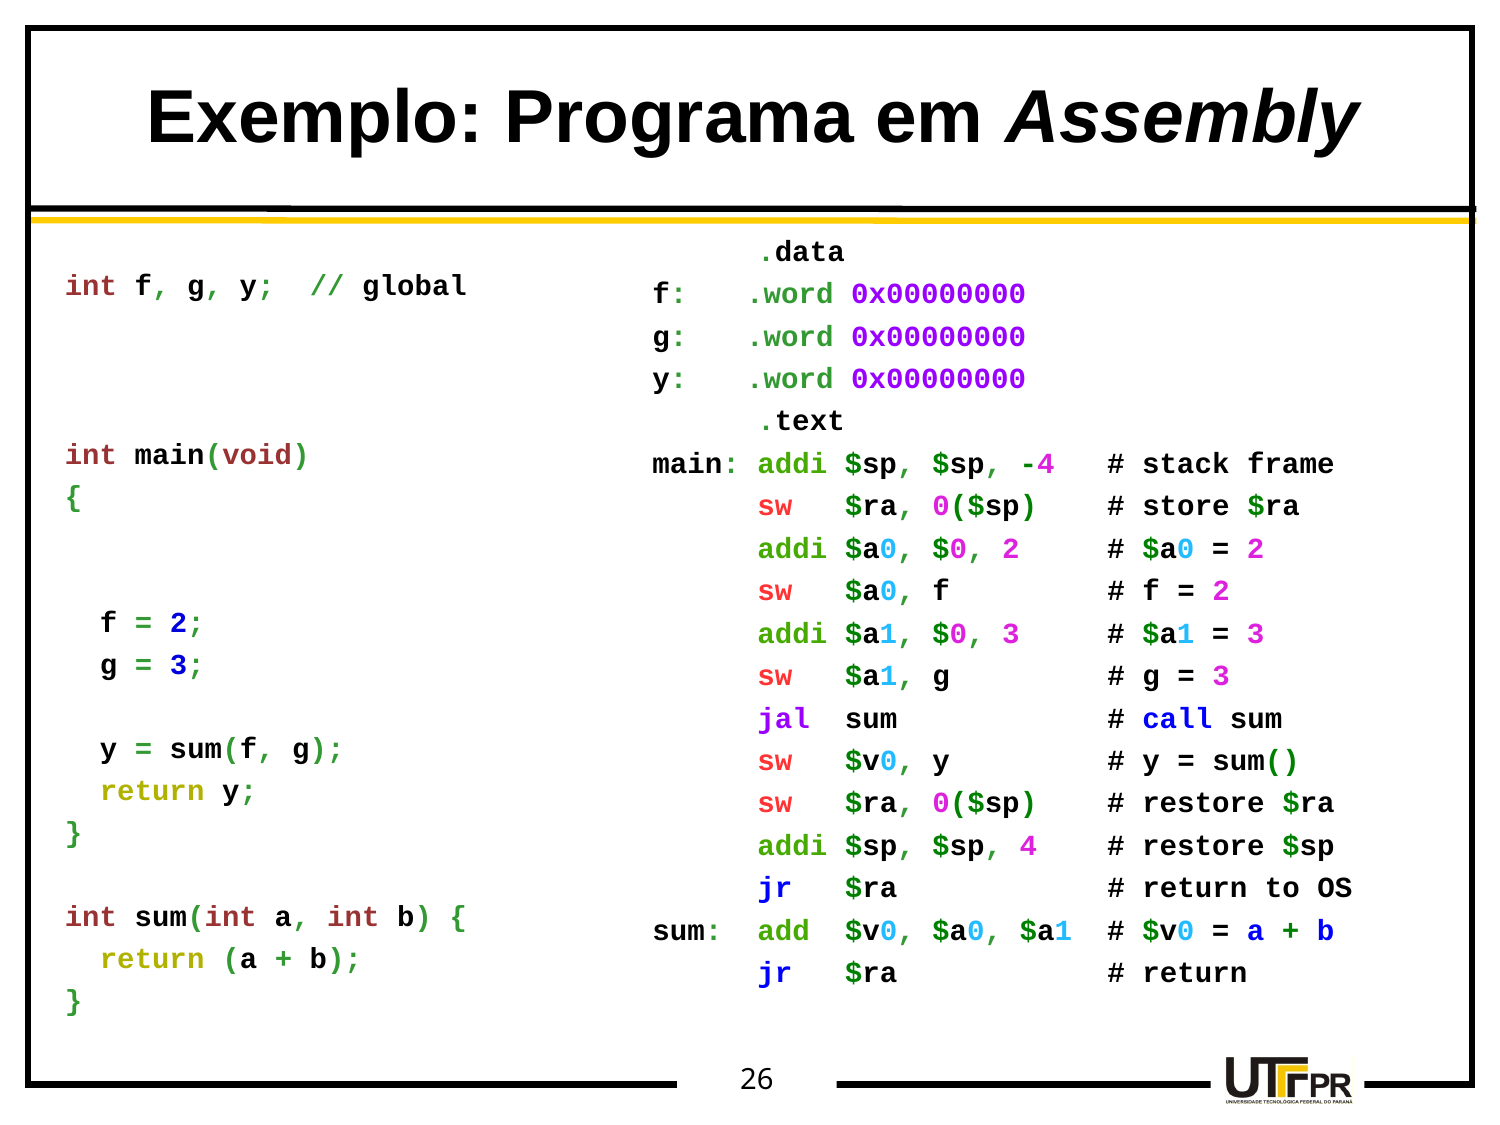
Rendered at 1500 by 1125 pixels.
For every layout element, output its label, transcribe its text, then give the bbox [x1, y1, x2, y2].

picture [1225, 1079, 1353, 1104]
text_box .data f: .word 0x00000000 g: .word 0x00000000 y: .word 0x00000000 .text main: addi $sp, $sp, -4 # stack frame sw $ra, 0($sp) # store $ra addi $a0, $0, 2 # $a0 = 2 sw $a0, f # f = 2 addi $a1, $0, 3 # $a1 = 3 sw $a1, g # g = 3 jal sum # call sum sw $v0, y # y = sum() sw $ra, 0($sp) # restore $ra addi $sp, $sp, 4 # restore $sp jr $ra # return to OS sum: add $v0, $a0, $a1 # $v0 = a + b jr $ra # return [637, 228, 1401, 1079]
title Exemplo: Programa em Assembly [29, 29, 1477, 207]
text_box int f, g, y; // global int main(void) { f = 2; g = 3; y = sum(f, g); return y; } int sum(int a, int b) { return (a + b); } [49, 217, 688, 1031]
